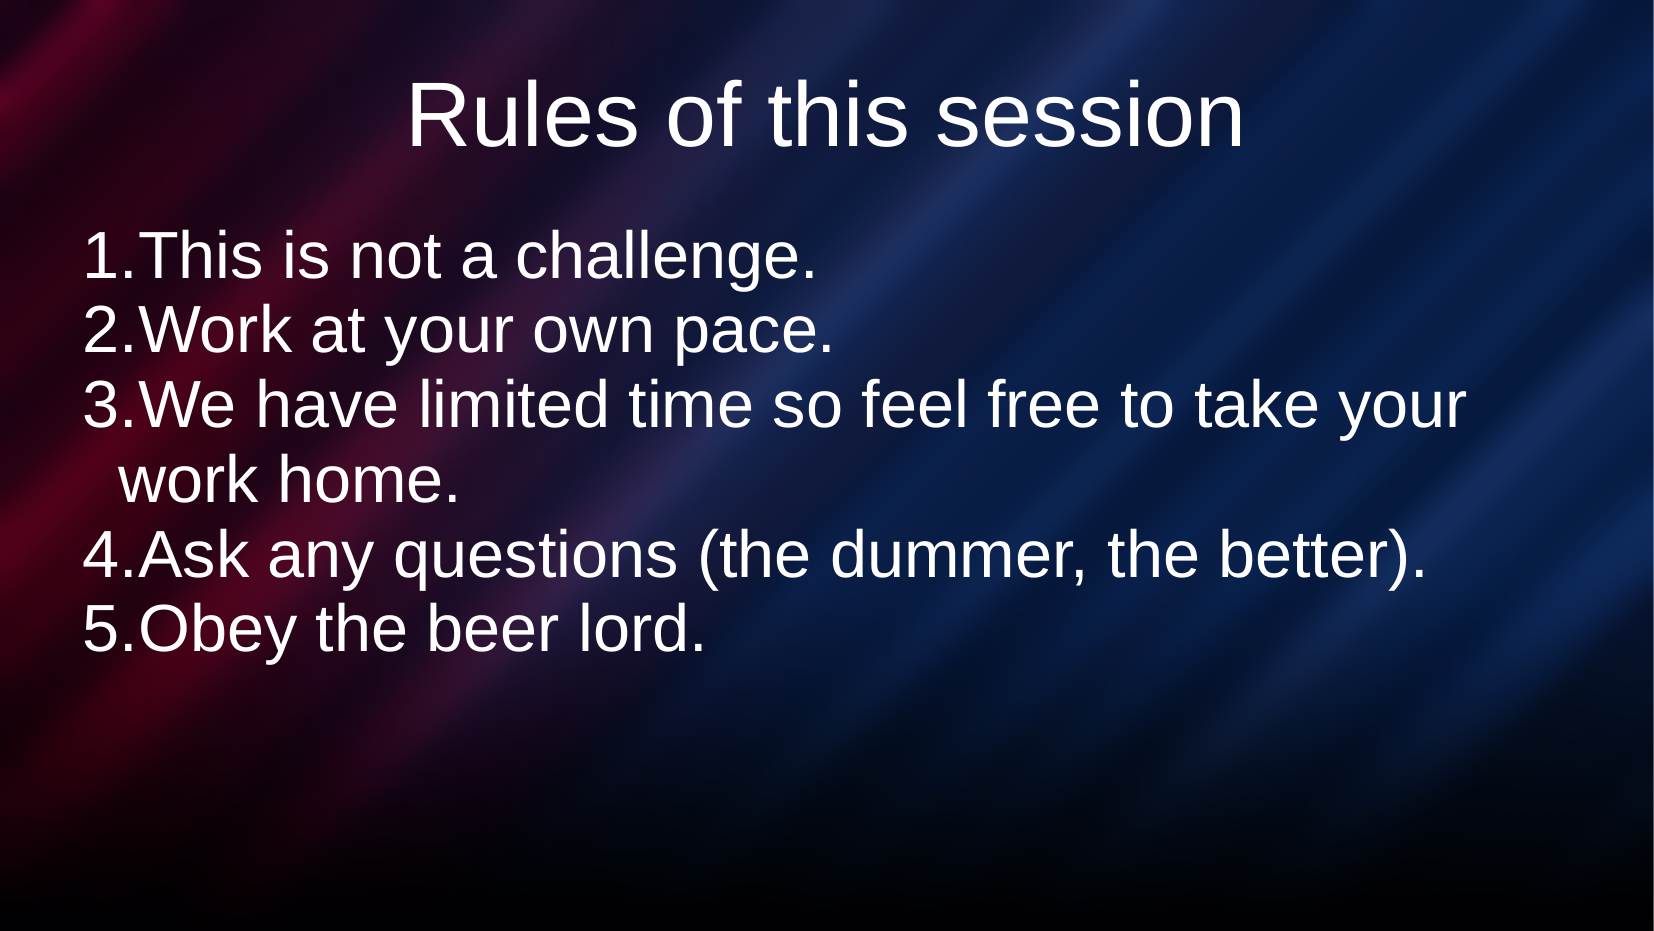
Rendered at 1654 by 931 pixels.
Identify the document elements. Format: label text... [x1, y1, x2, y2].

title Rules of this session [82, 37, 1571, 193]
picture [0, 0, 1654, 931]
text_box This is not a challenge. Work at your own pace. We have limited time so feel free to take your work home. Ask any questions (the dummer, the better). Obey the beer lord. [82, 217, 1571, 758]
